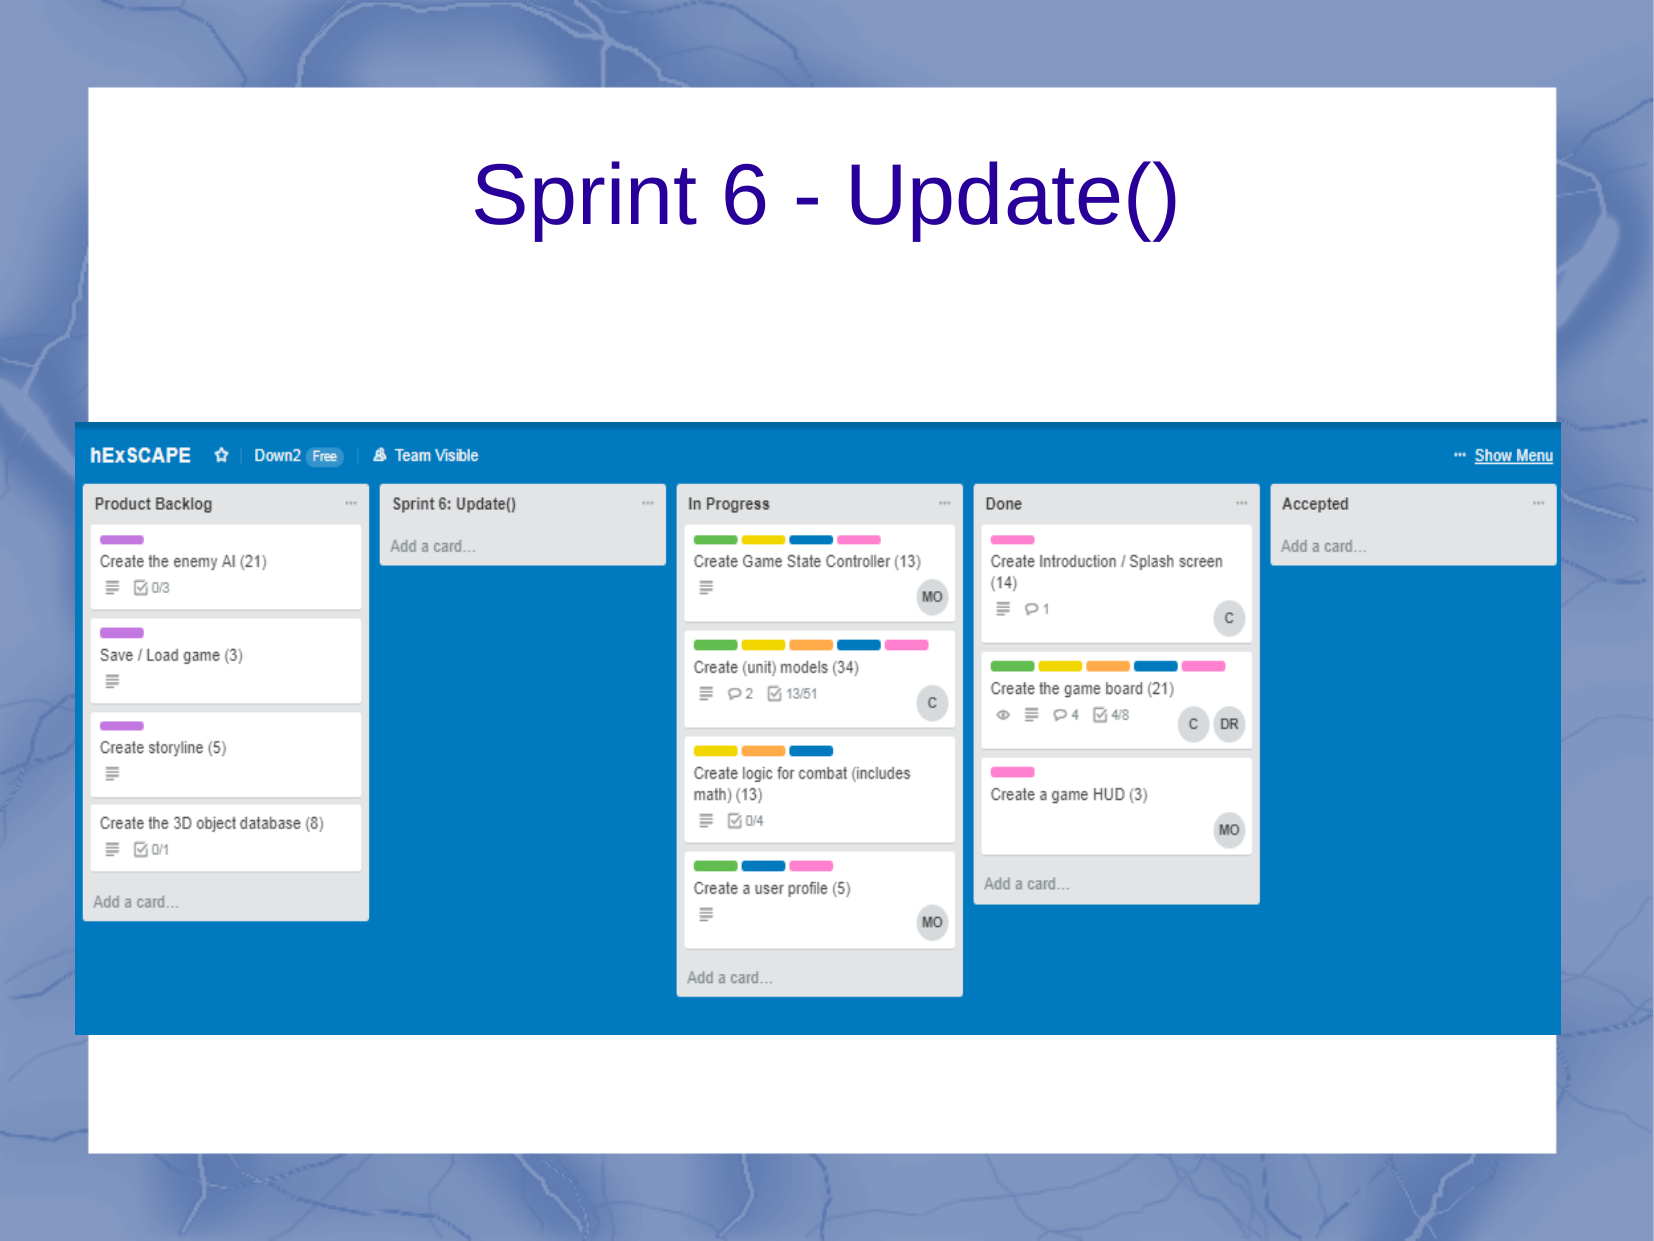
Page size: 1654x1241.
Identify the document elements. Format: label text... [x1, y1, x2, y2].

picture [0, 0, 1654, 1241]
title Sprint 6 - Update() [118, 90, 1536, 298]
